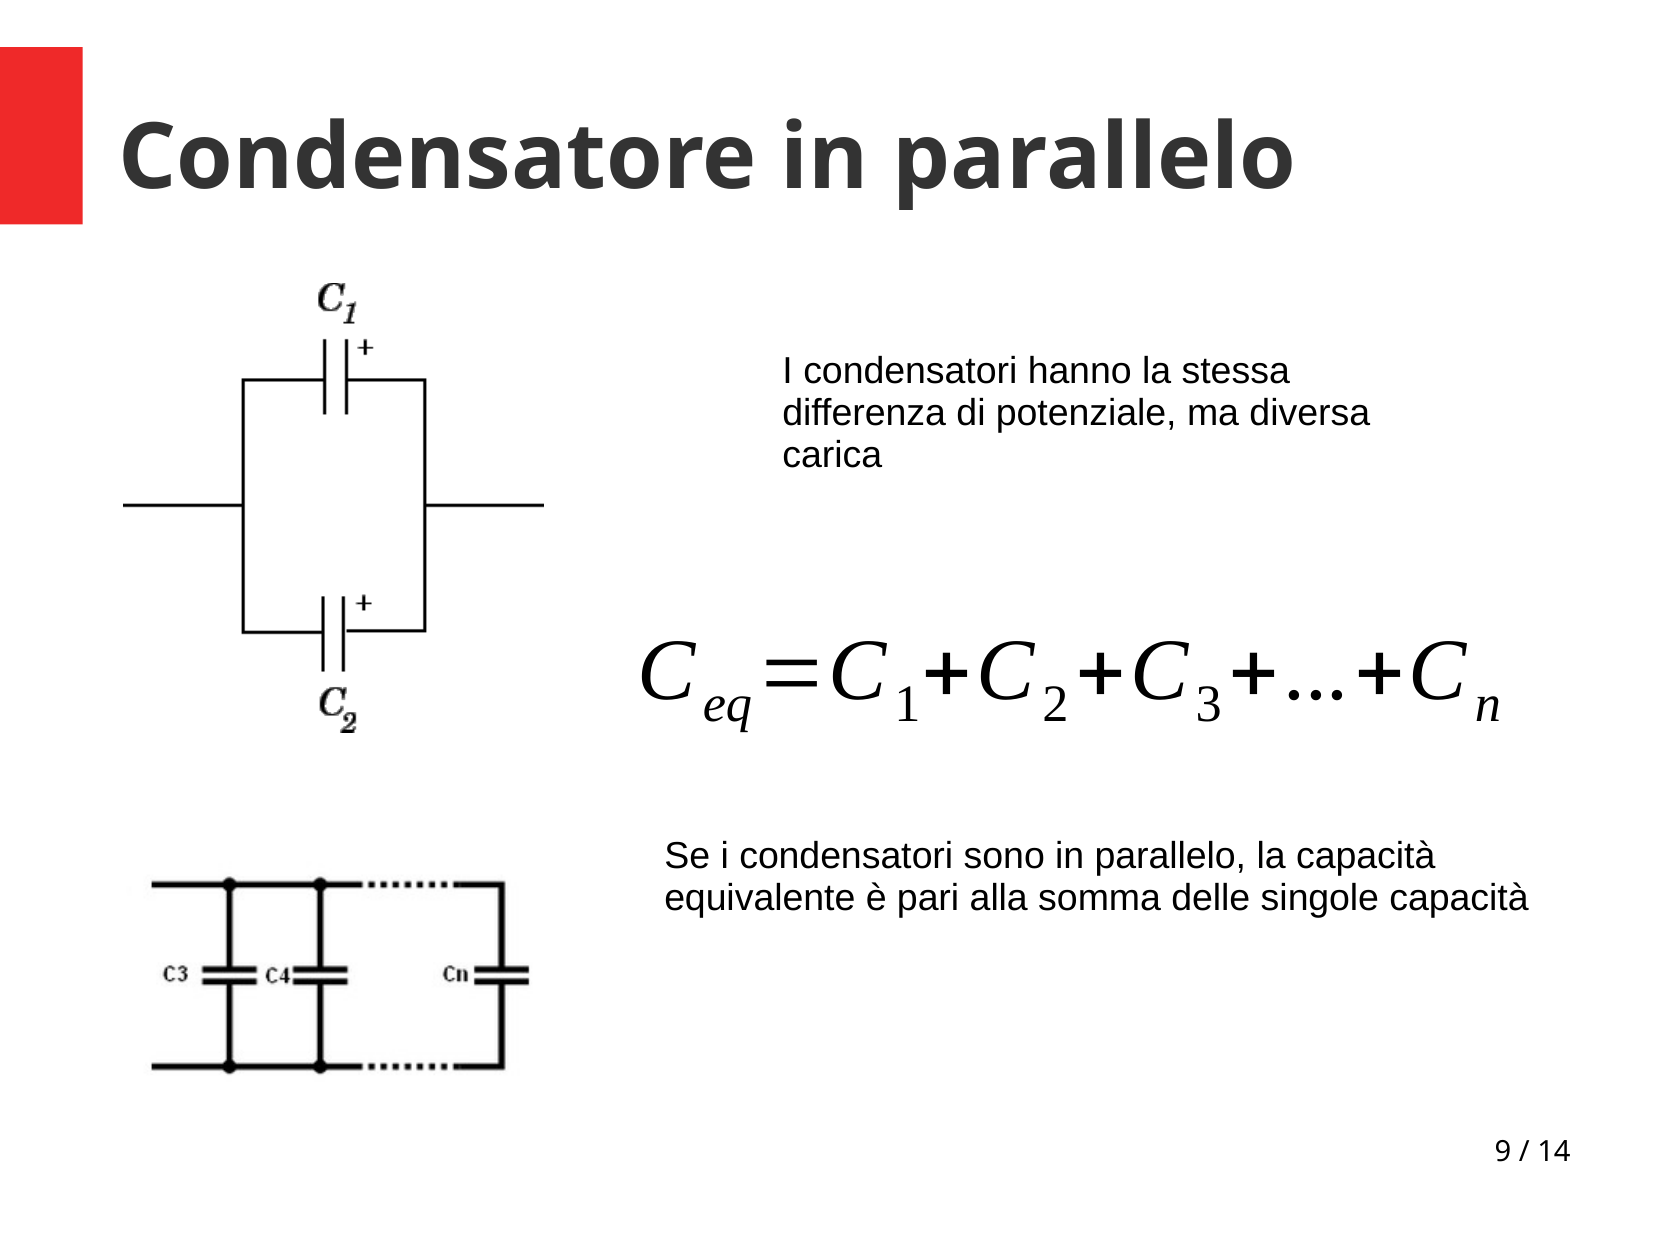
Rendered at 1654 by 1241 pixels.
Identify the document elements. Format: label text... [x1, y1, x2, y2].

picture [94, 850, 548, 1106]
text_box I condensatori hanno la stessa differenza di potenziale, ma diversa carica [767, 342, 1418, 484]
chart [615, 622, 1524, 733]
title Condensatore in parallelo [118, 49, 1571, 257]
text_box Se i condensatori sono in parallelo, la capacità equivalente è pari alla somma delle singole capacità [649, 826, 1560, 926]
picture [123, 283, 544, 733]
